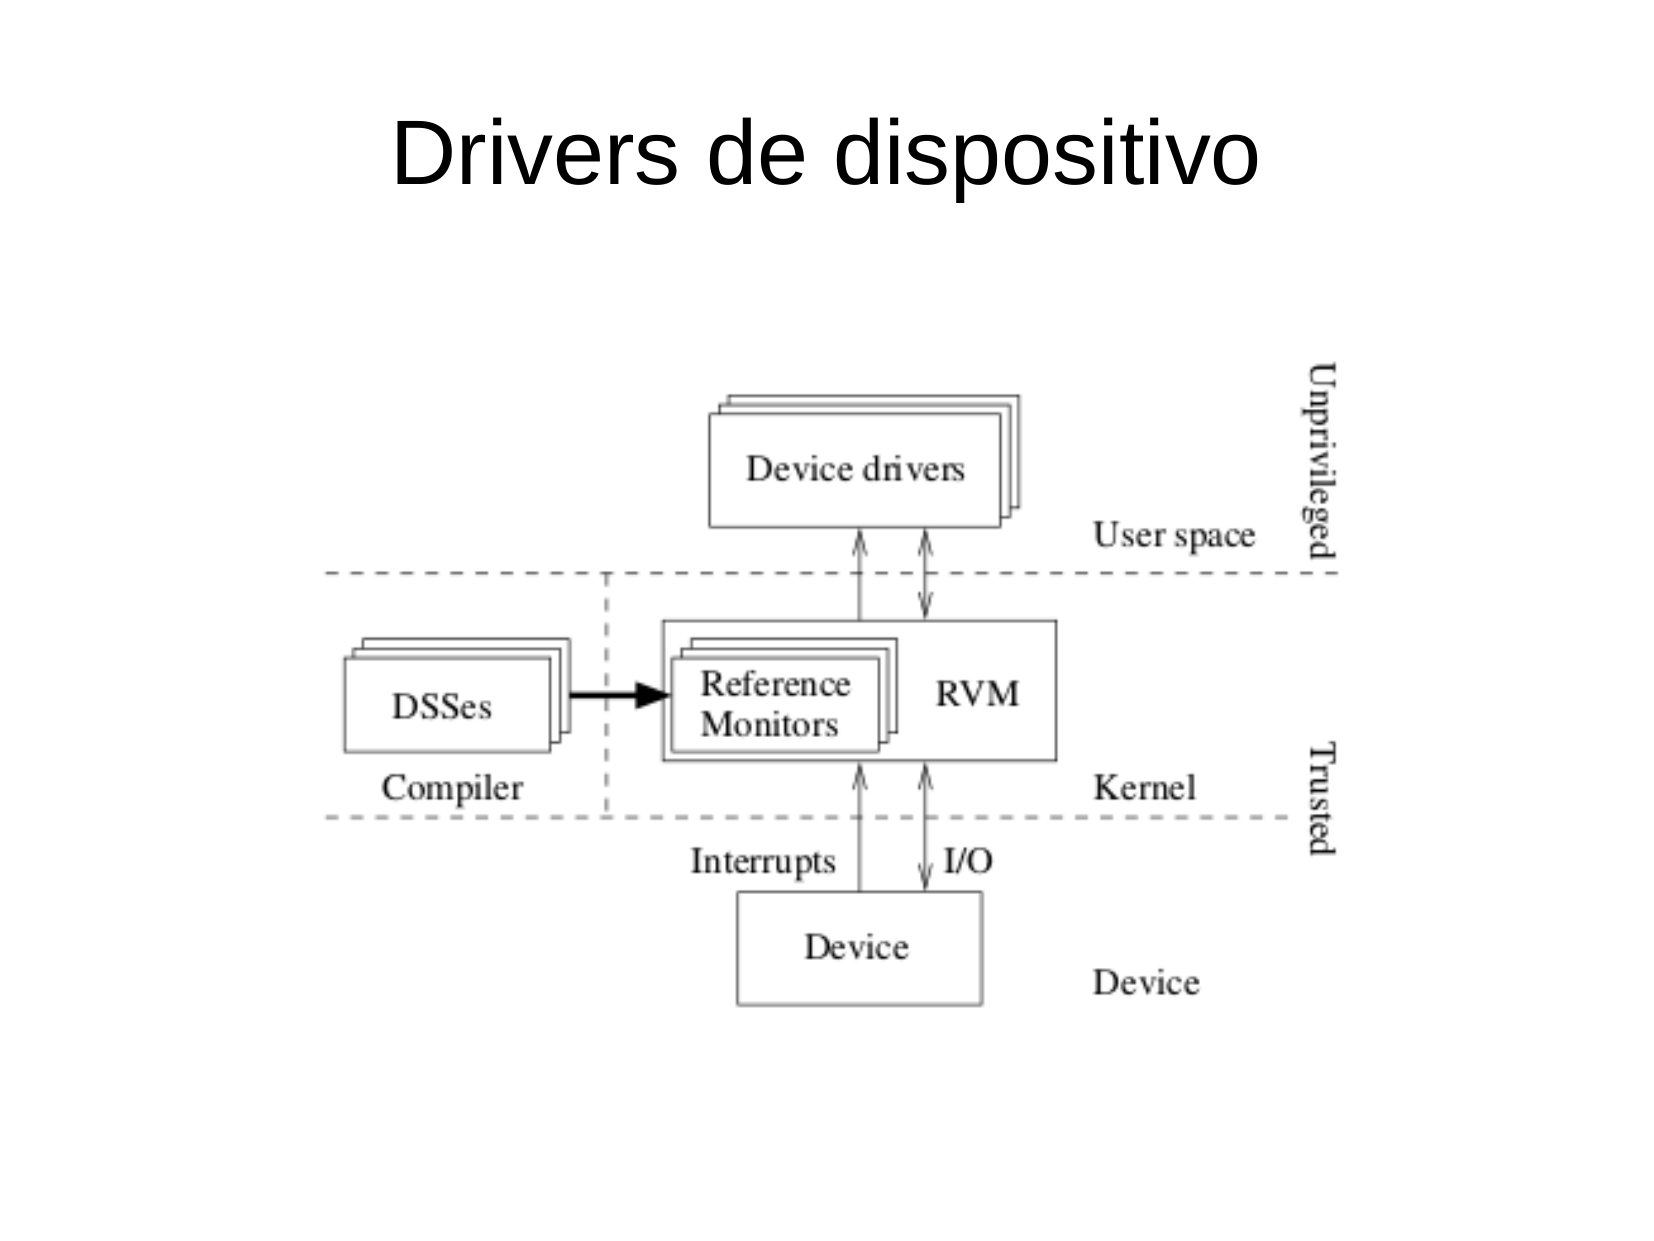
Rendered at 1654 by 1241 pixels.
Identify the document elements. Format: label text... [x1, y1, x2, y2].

picture [289, 327, 1382, 1028]
title Drivers de dispositivo [82, 49, 1571, 257]
